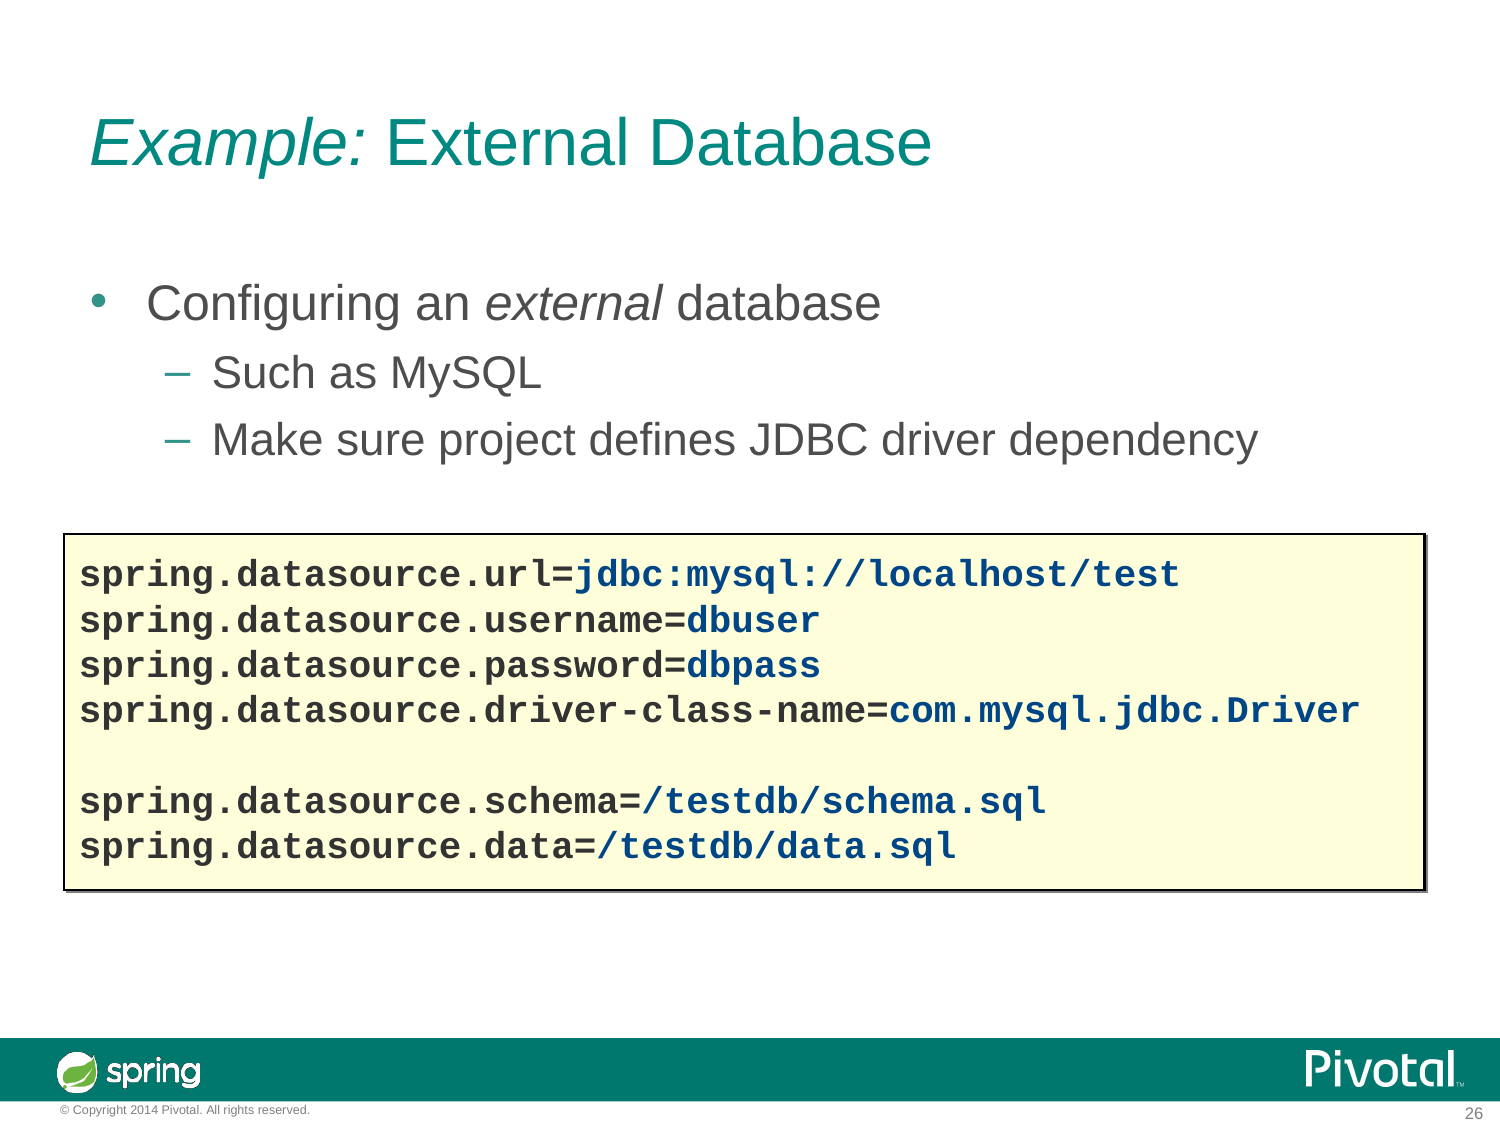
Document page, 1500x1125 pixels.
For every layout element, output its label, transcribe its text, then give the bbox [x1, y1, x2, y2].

text_box spring.datasource.url=jdbc:mysql://localhost/test spring.datasource.username=dbuser spring.datasource.password=dbpass spring.datasource.driver-class-name=com.mysql.jdbc.Driver spring.datasource.schema=/testdb/schema.sql spring.datasource.data=/testdb/data.sql [64, 533, 1425, 890]
list Configuring an external database Such as MySQL Make sure project defines JDBC driver dependency [75, 262, 1426, 931]
picture [32, 1041, 210, 1103]
title Example: External Database [75, 45, 1426, 233]
picture [1306, 1050, 1464, 1087]
